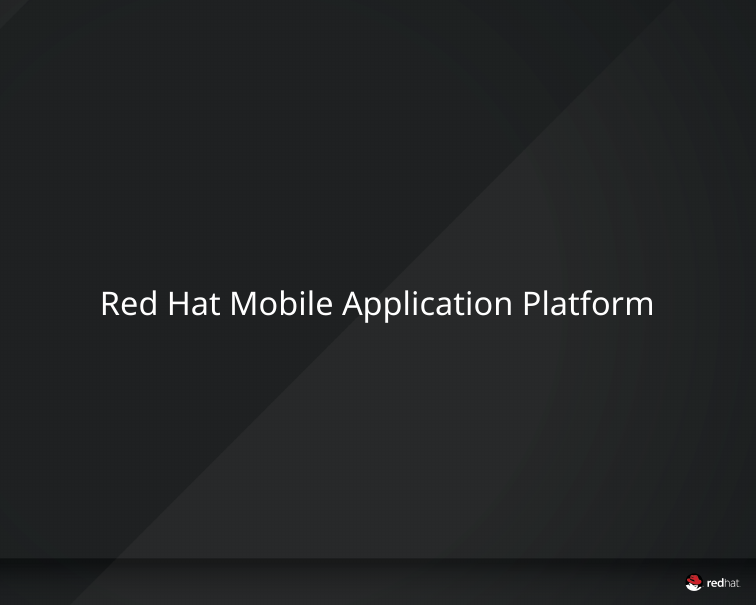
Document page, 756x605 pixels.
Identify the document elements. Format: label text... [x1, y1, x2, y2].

subtitle Red Hat Mobile Application Platform [0, 0, 756, 605]
